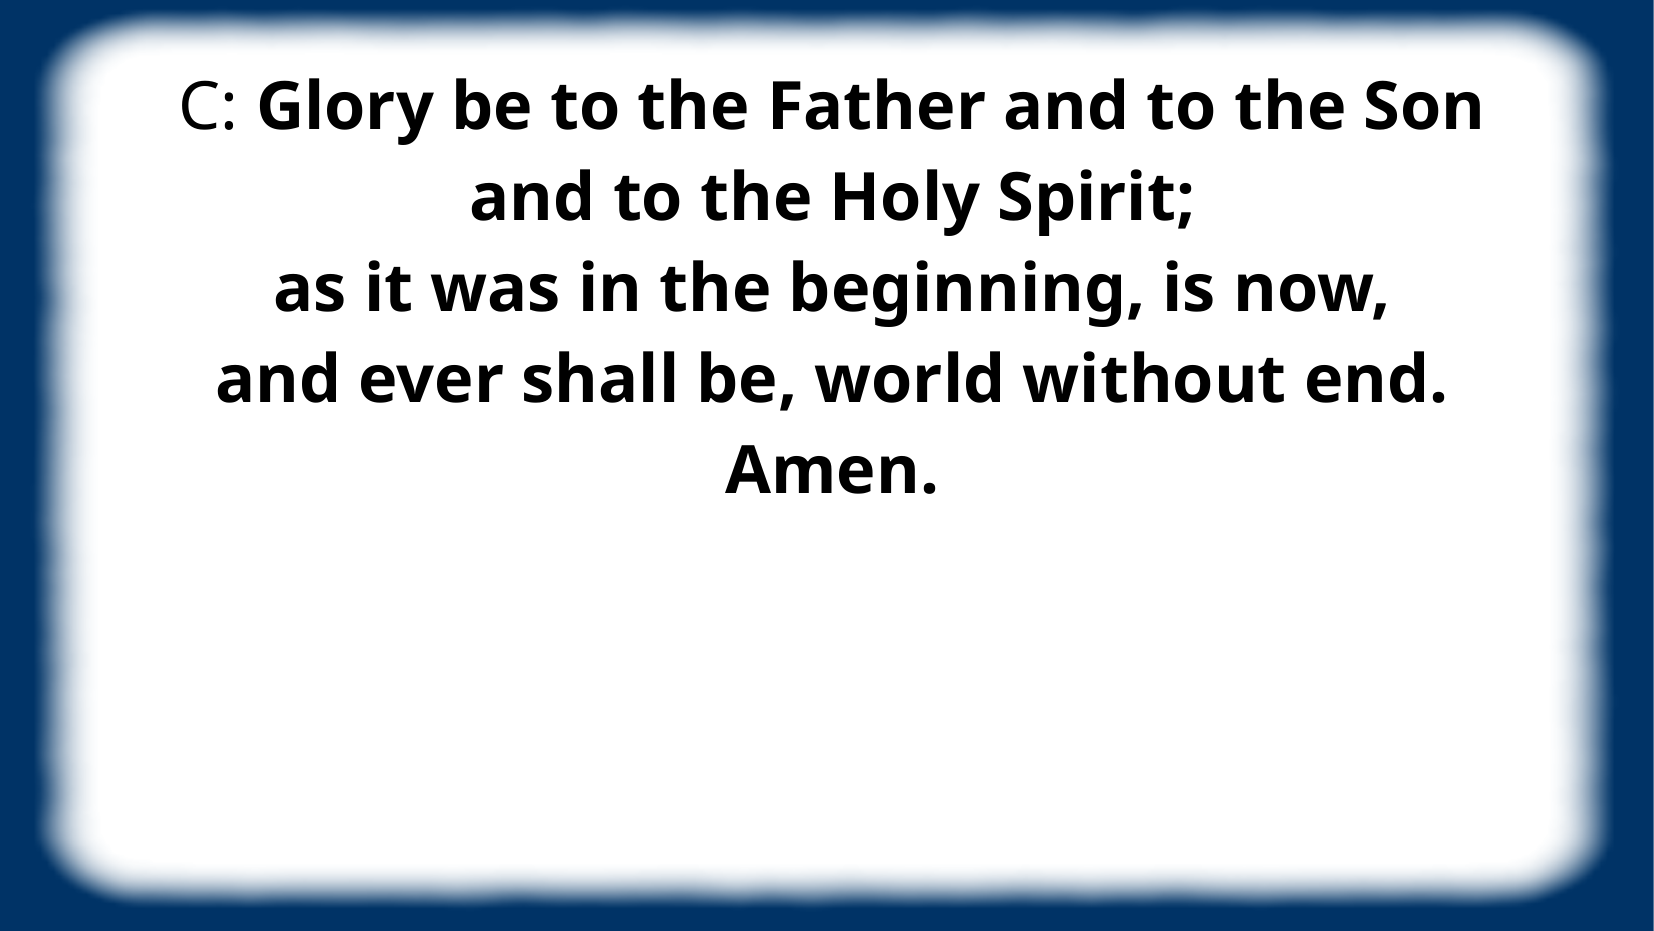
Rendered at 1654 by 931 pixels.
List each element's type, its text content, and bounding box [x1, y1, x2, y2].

text_box C: Glory be to the Father and to the Son and to the Holy Spirit; as it was in the beginning, is now, and ever shall be, world without end. Amen. [105, 51, 1561, 466]
picture [0, 0, 1654, 931]
